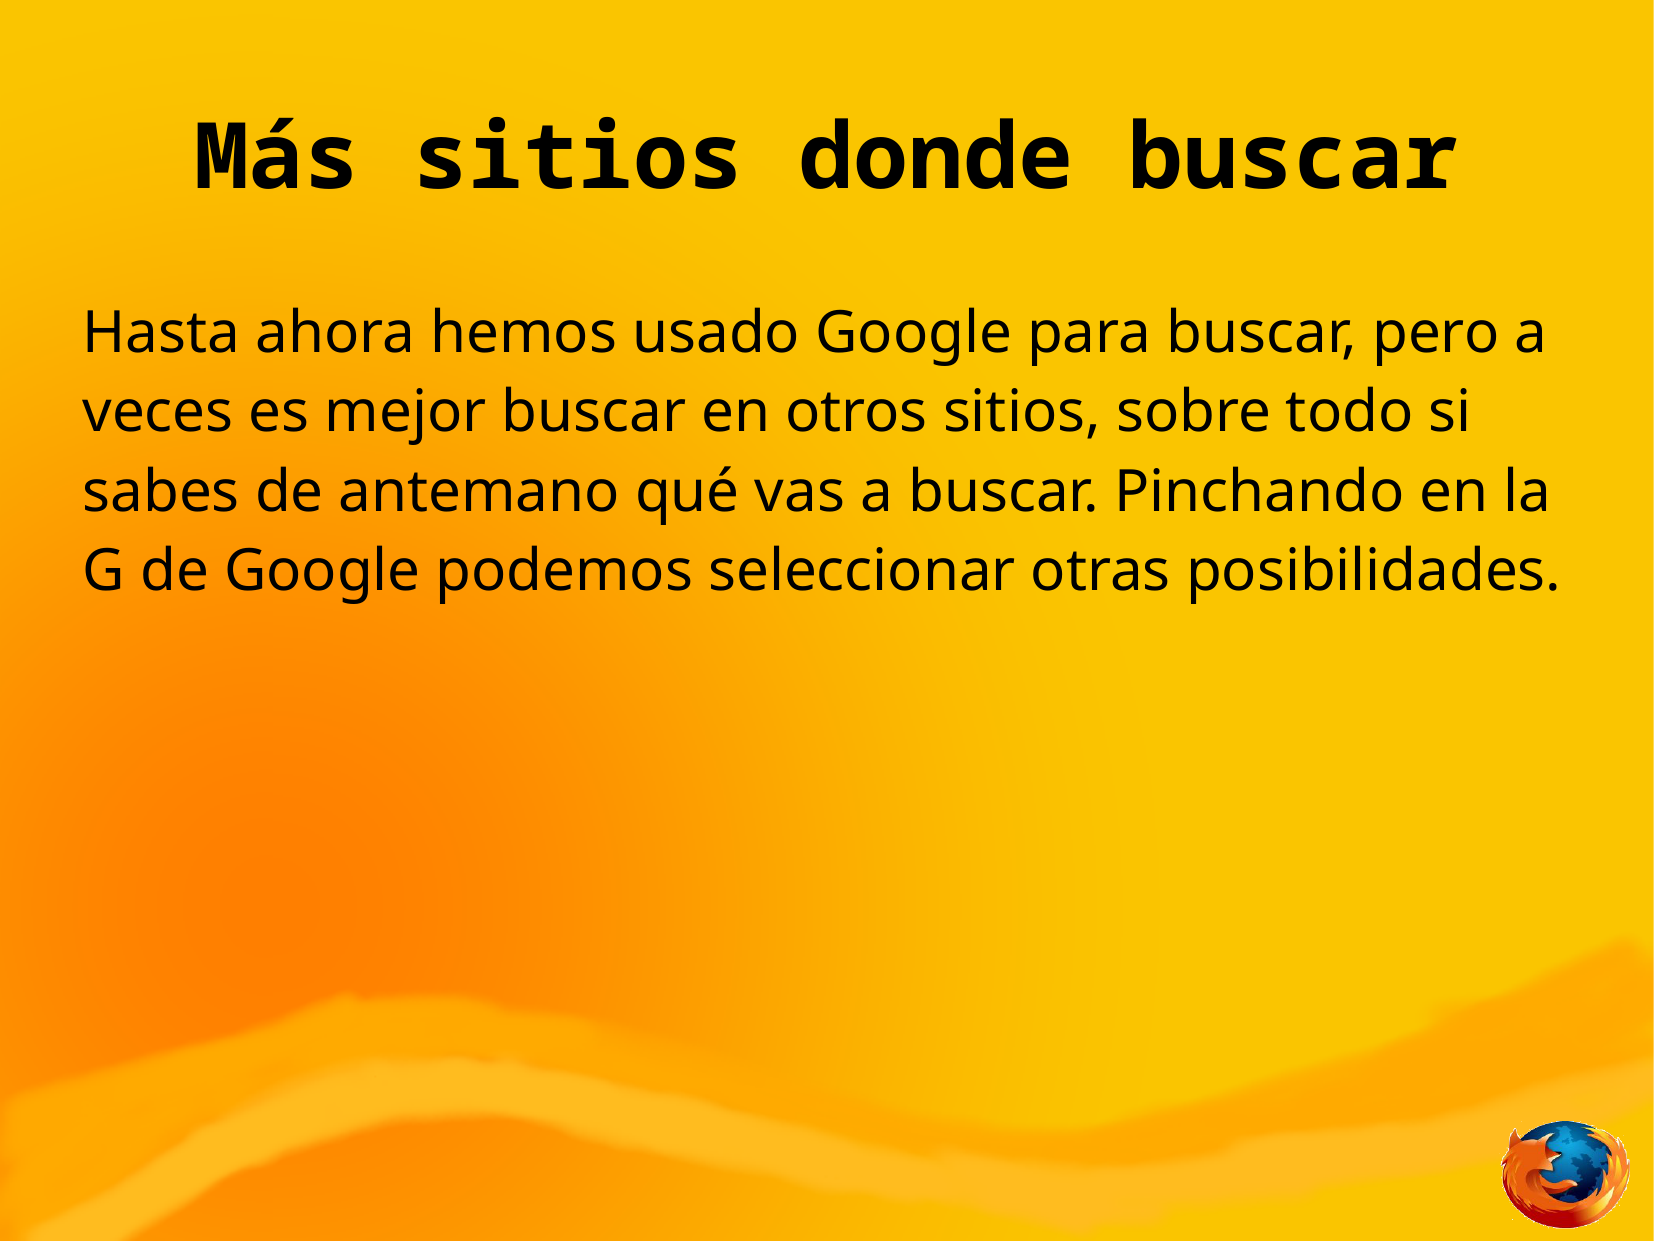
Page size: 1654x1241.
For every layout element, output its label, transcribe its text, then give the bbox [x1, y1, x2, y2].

list Hasta ahora hemos usado Google para buscar, pero a veces es mejor buscar en otros sitios, sobre todo si sabes de antemano qué vas a buscar. Pinchando en la G de Google podemos seleccionar otras posibilidades. [82, 290, 1571, 1010]
picture [0, 0, 1654, 1241]
title Más sitios donde buscar [82, 49, 1571, 257]
